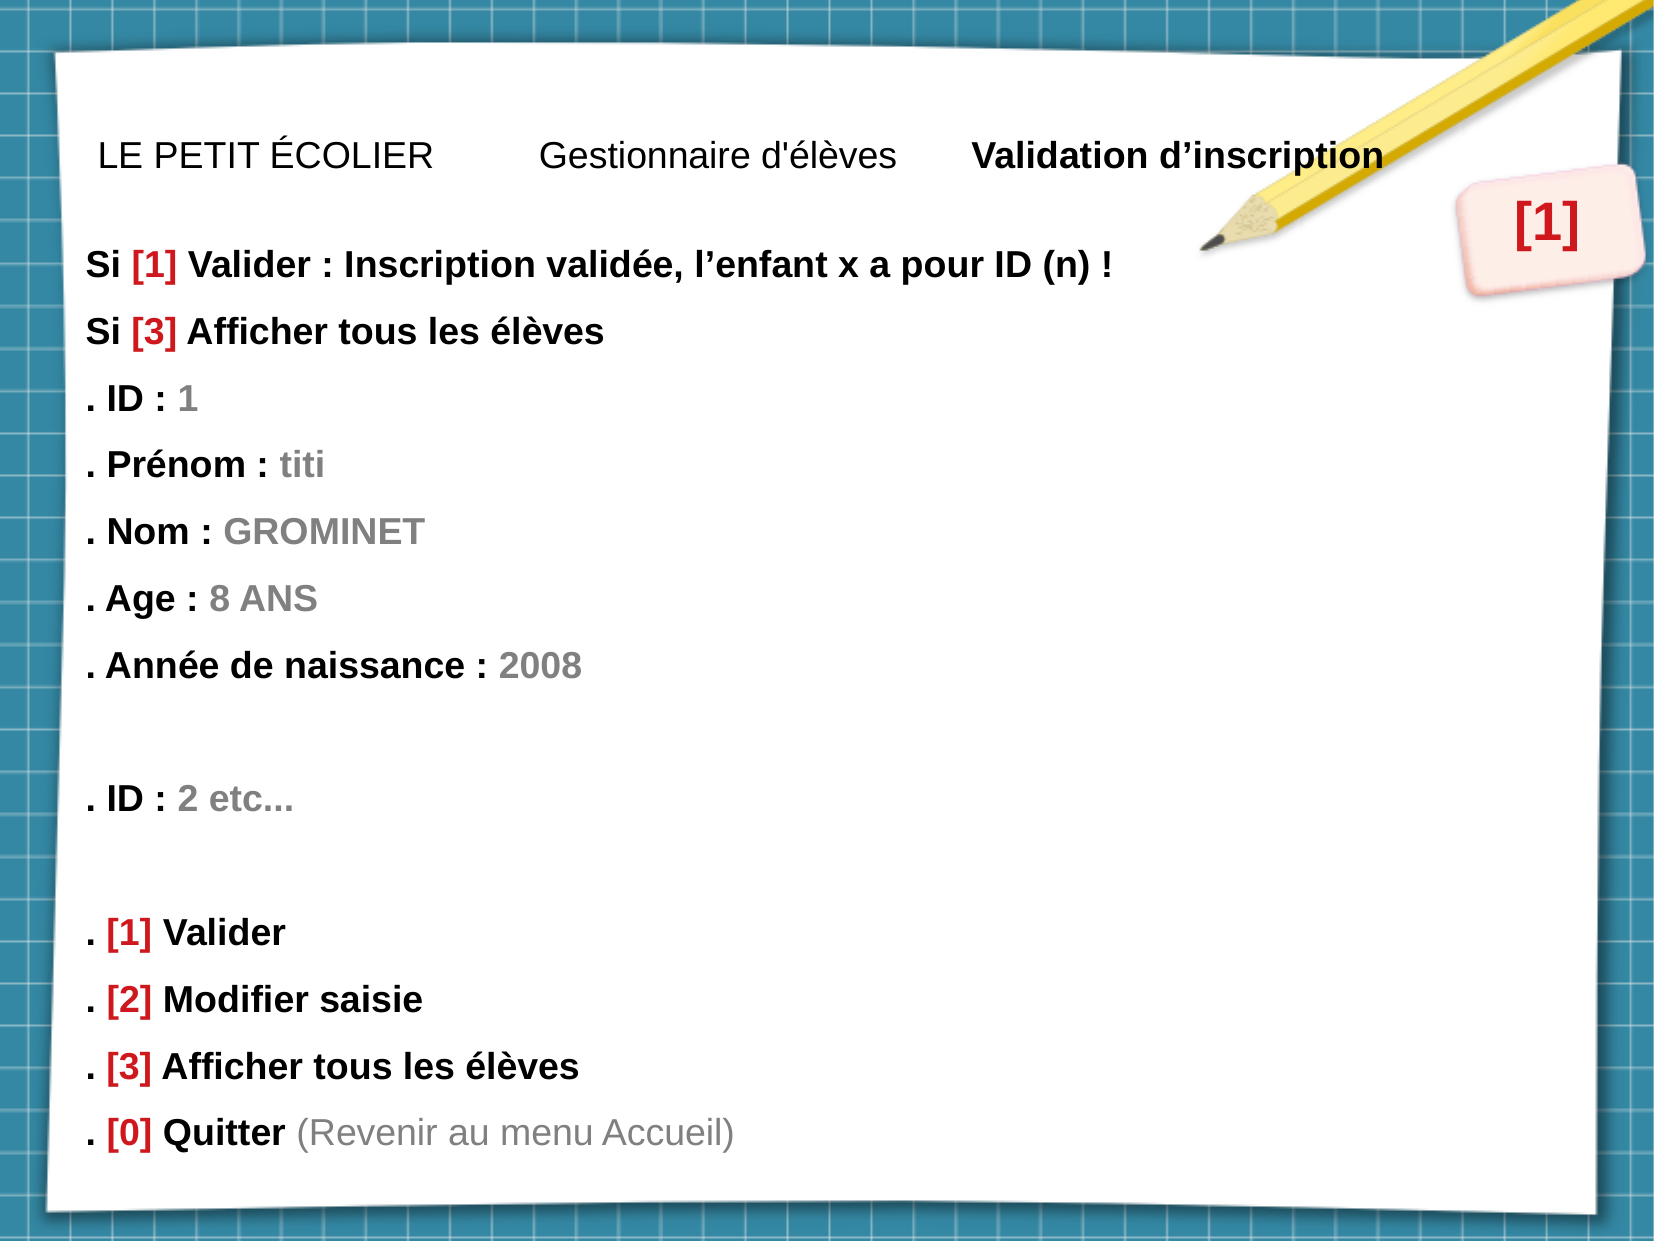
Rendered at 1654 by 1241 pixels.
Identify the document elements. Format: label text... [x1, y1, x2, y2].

text_box Si [1] Valider : Inscription validée, l’enfant x a pour ID (n) ! Si [3] Afficher tous les élèves . ID : 1 . Prénom : titi . Nom : GROMINET . Age : 8 ANS . Année de naissance : 2008 . ID : 2 etc... . [1] Valider . [2] Modifier saisie . [3] Afficher tous les élèves . [0] Quitter (Revenir au menu Accueil) [70, 236, 1571, 1241]
text_box [1] [1500, 184, 1611, 260]
picture [0, 0, 1654, 1241]
text_box LE PETIT ÉCOLIER Gestionnaire d'élèves Validation d’inscription [82, 127, 1477, 189]
